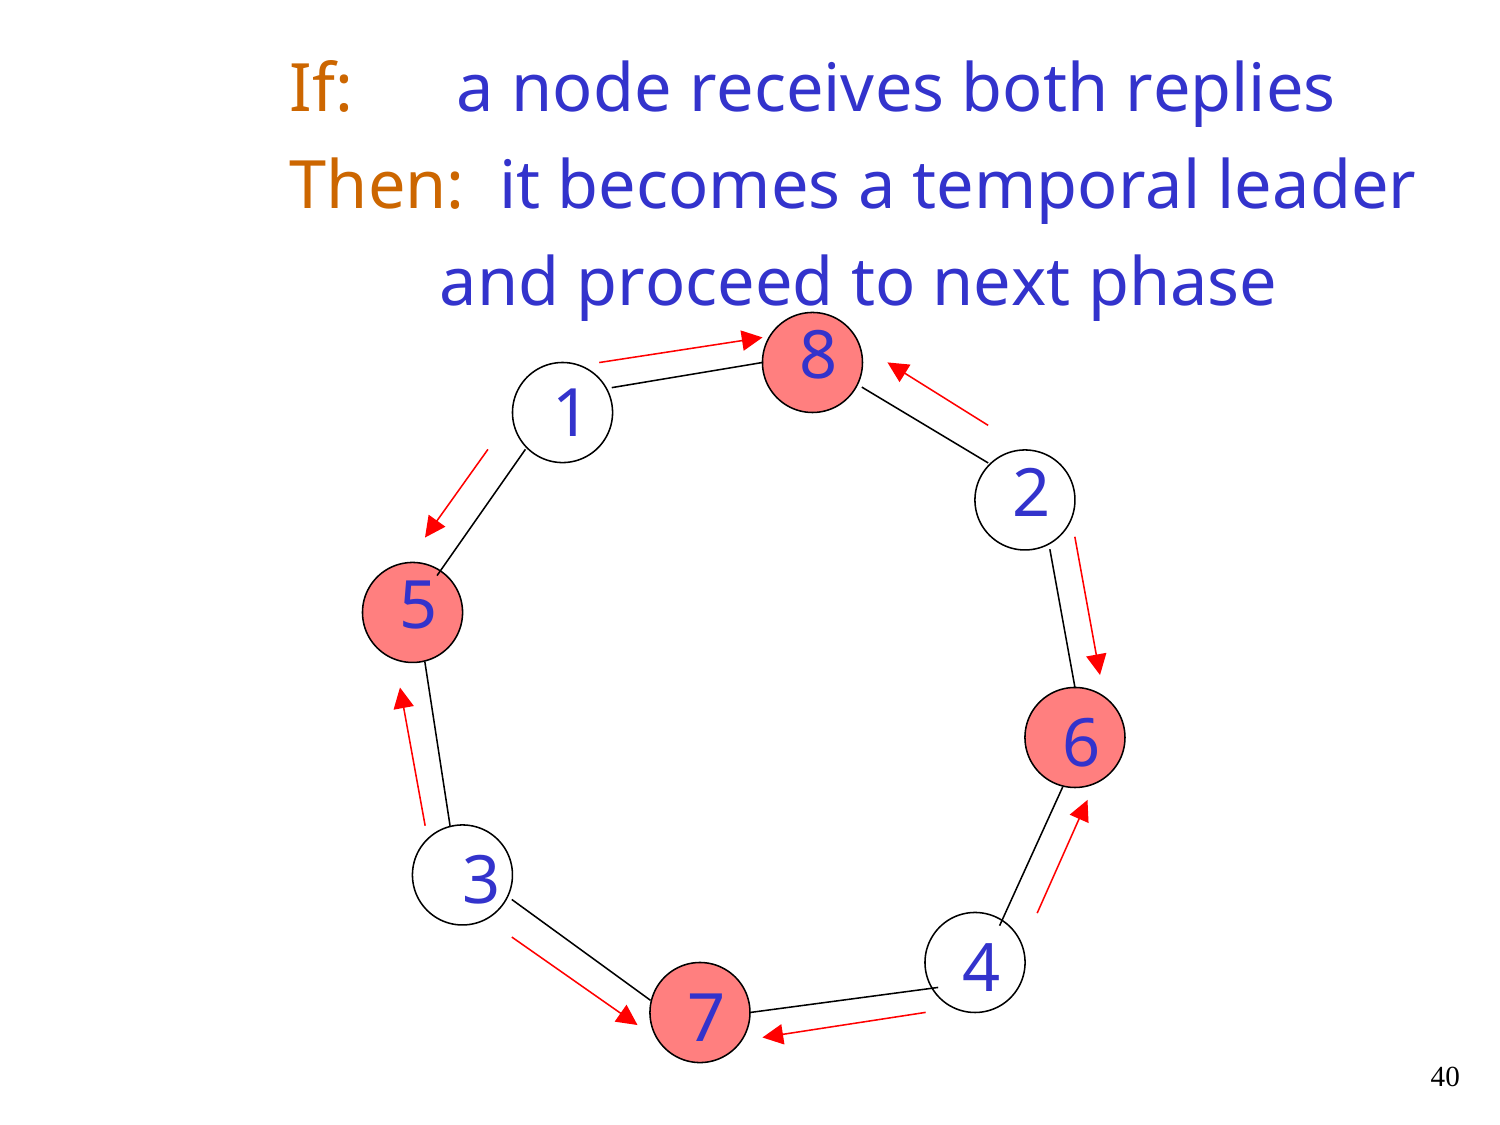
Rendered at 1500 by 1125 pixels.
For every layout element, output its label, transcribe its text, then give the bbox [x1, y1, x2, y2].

text_box 8 [784, 304, 853, 400]
text_box [1056, 687, 1094, 691]
text_box If: a node receives both replies Then: it becomes a temporal leader and proceed to next phase [274, 37, 1450, 327]
text_box [681, 962, 719, 966]
text_box [1116, 708, 1126, 767]
text_box 1 [537, 362, 606, 458]
text_box <number> [1162, 1049, 1476, 1101]
text_box 3 [447, 829, 516, 925]
text_box [853, 333, 863, 392]
text_box 5 [384, 554, 453, 650]
text_box [362, 571, 446, 663]
text_box 7 [672, 966, 741, 1063]
text_box [1024, 696, 1047, 779]
text_box [762, 321, 846, 413]
text_box [741, 983, 750, 1042]
text_box 2 [997, 441, 1066, 538]
text_box [649, 971, 672, 1054]
text_box 4 [947, 916, 1016, 1013]
text_box 6 [1047, 691, 1116, 788]
text_box [453, 583, 463, 642]
